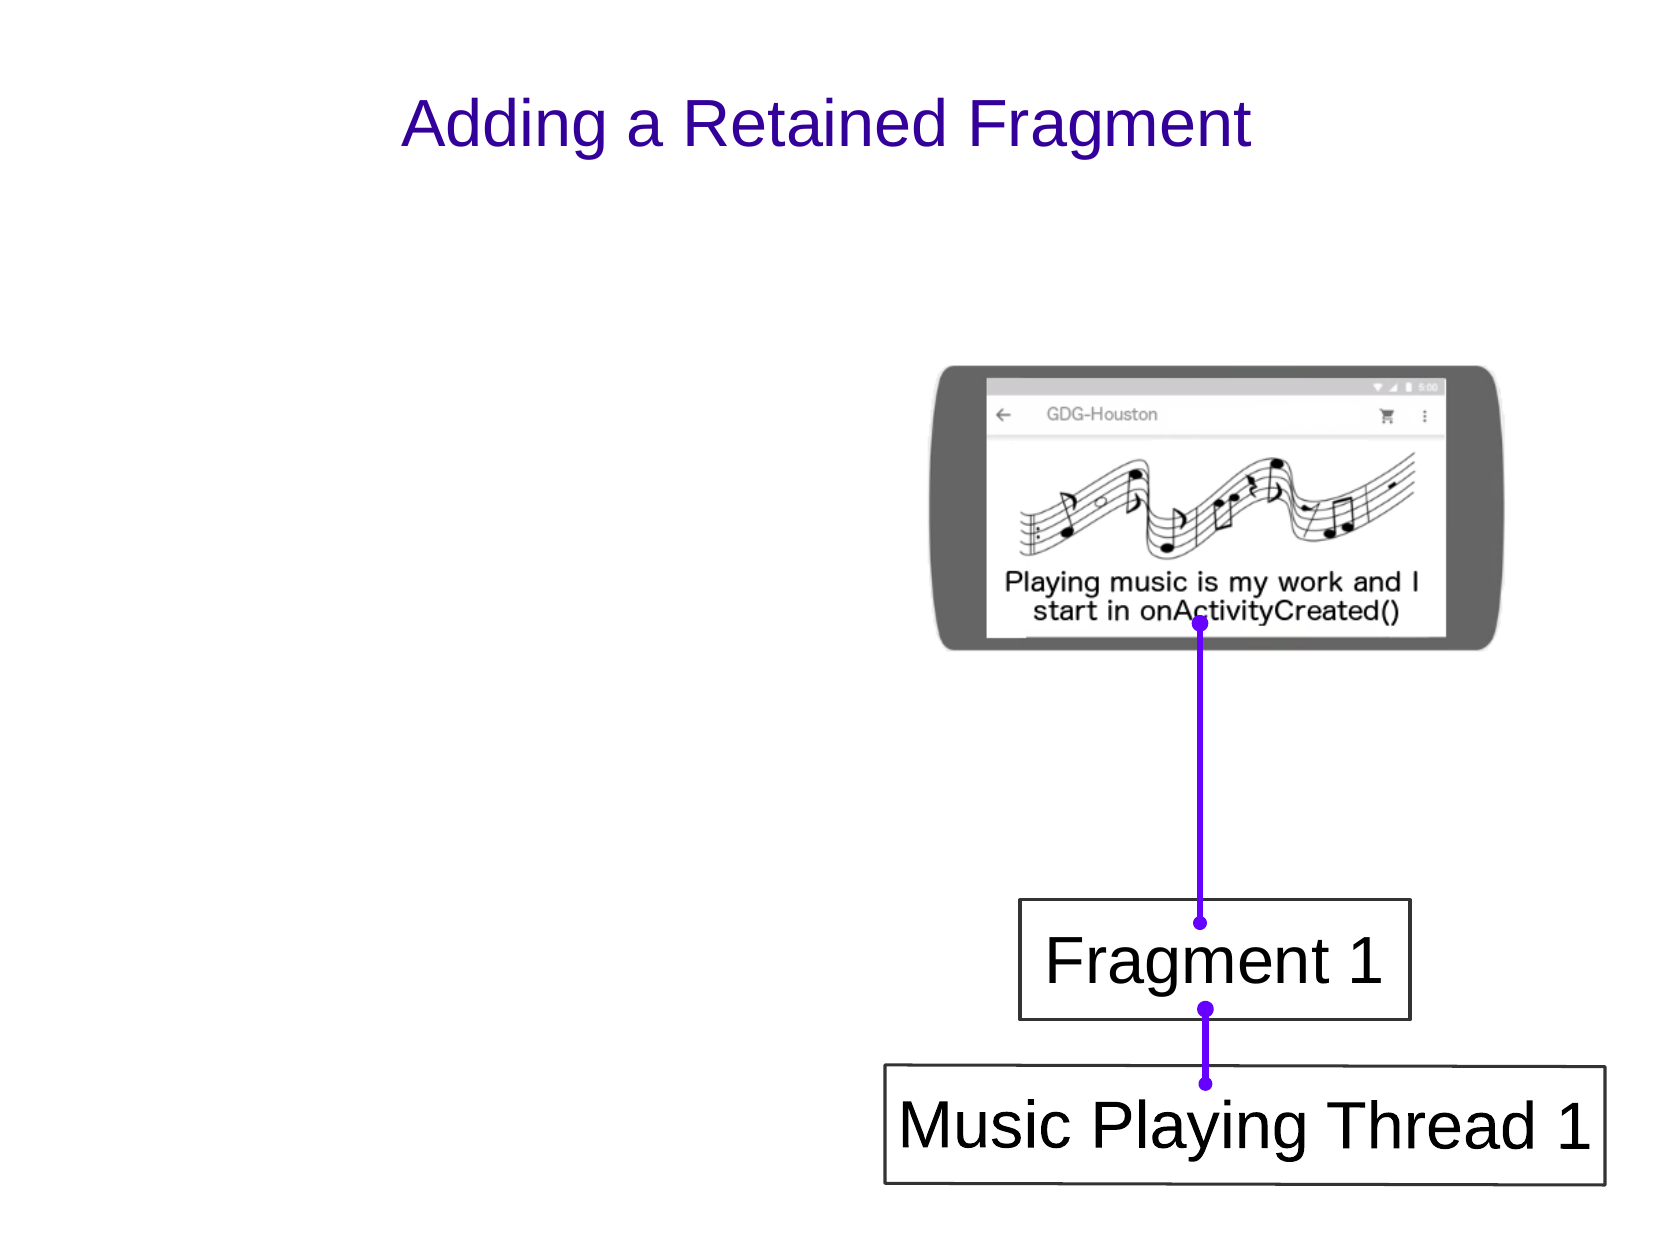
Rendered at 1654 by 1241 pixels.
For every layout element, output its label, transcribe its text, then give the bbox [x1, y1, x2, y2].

text_box Music Playing Thread 1 [885, 1064, 1606, 1186]
title Adding a Retained Fragment [82, 27, 1572, 220]
text_box Fragment 1 [1020, 899, 1411, 1020]
picture [917, 359, 1516, 656]
